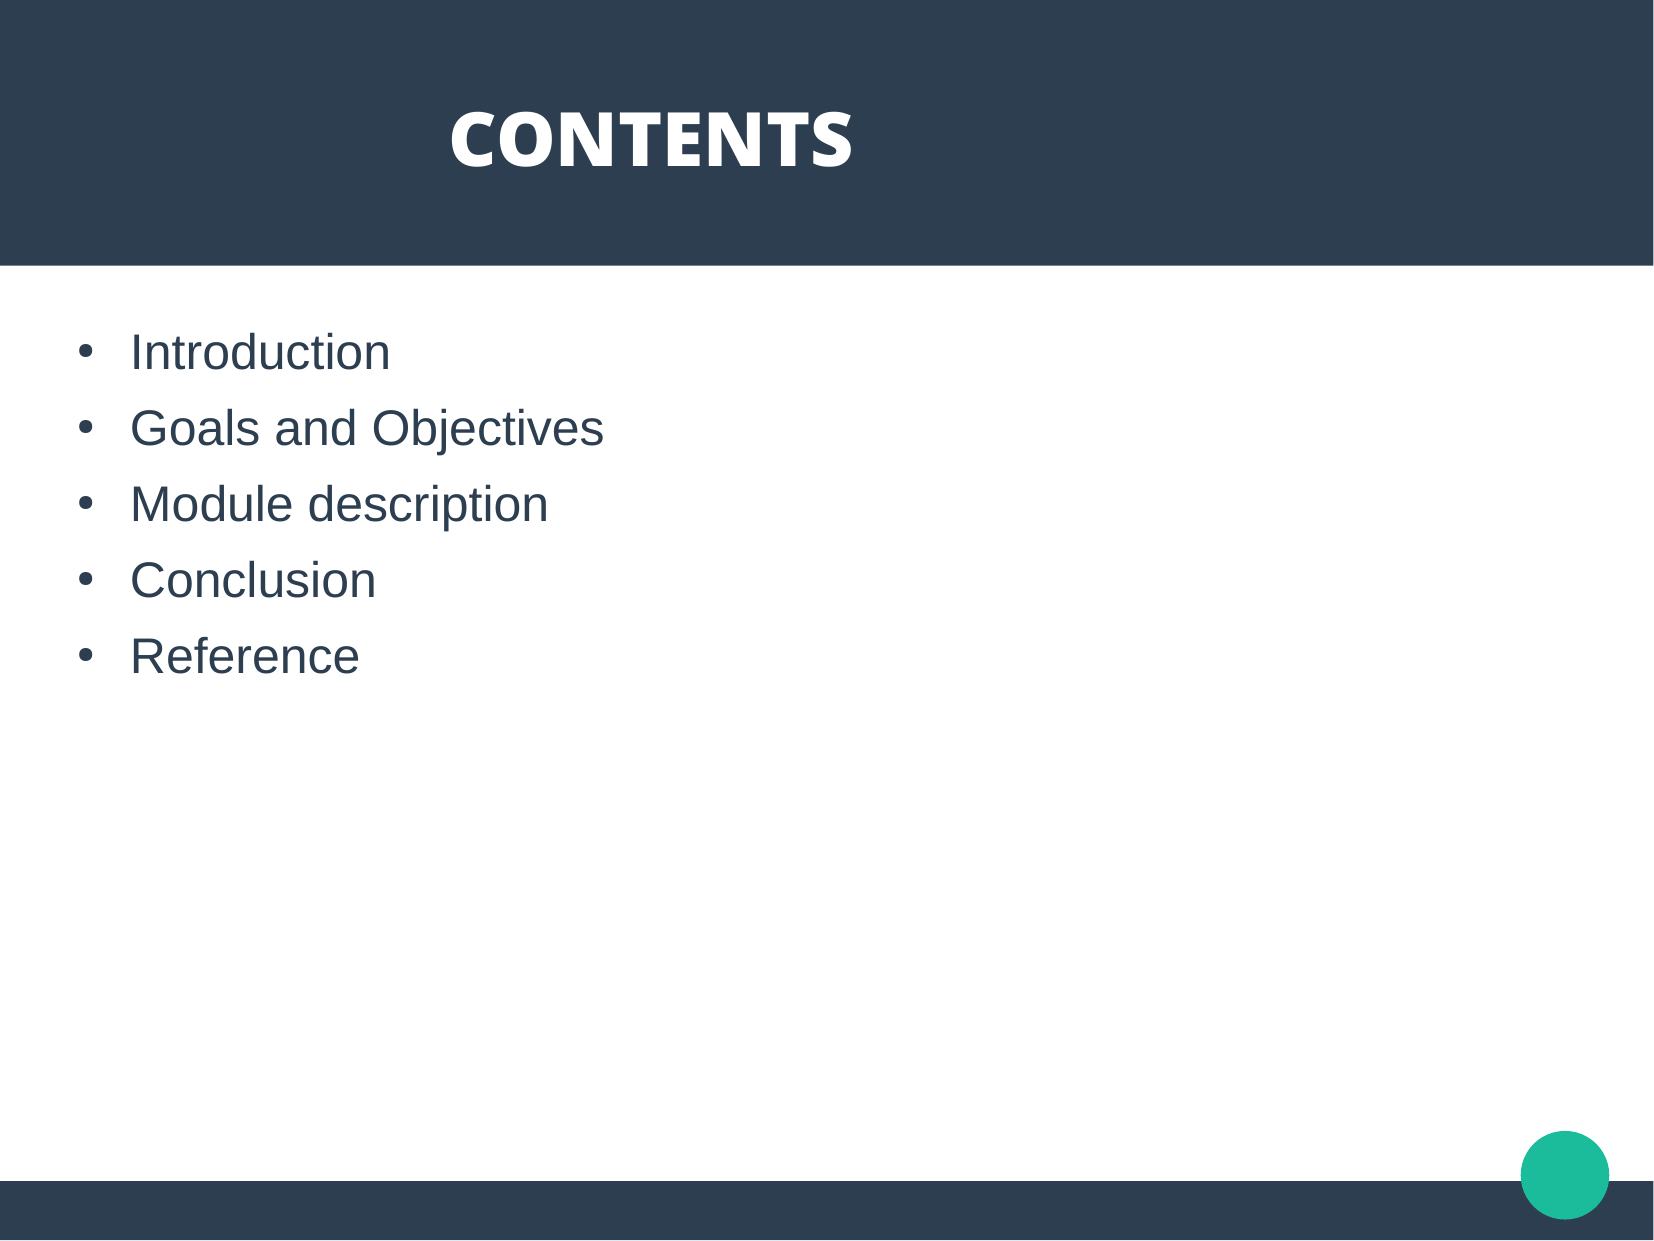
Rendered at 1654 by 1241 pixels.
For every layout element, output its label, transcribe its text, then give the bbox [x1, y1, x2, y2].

list Introduction Goals and Objectives Module description Conclusion Reference [59, 324, 1595, 1152]
title CONTENTS [59, 59, 1595, 217]
